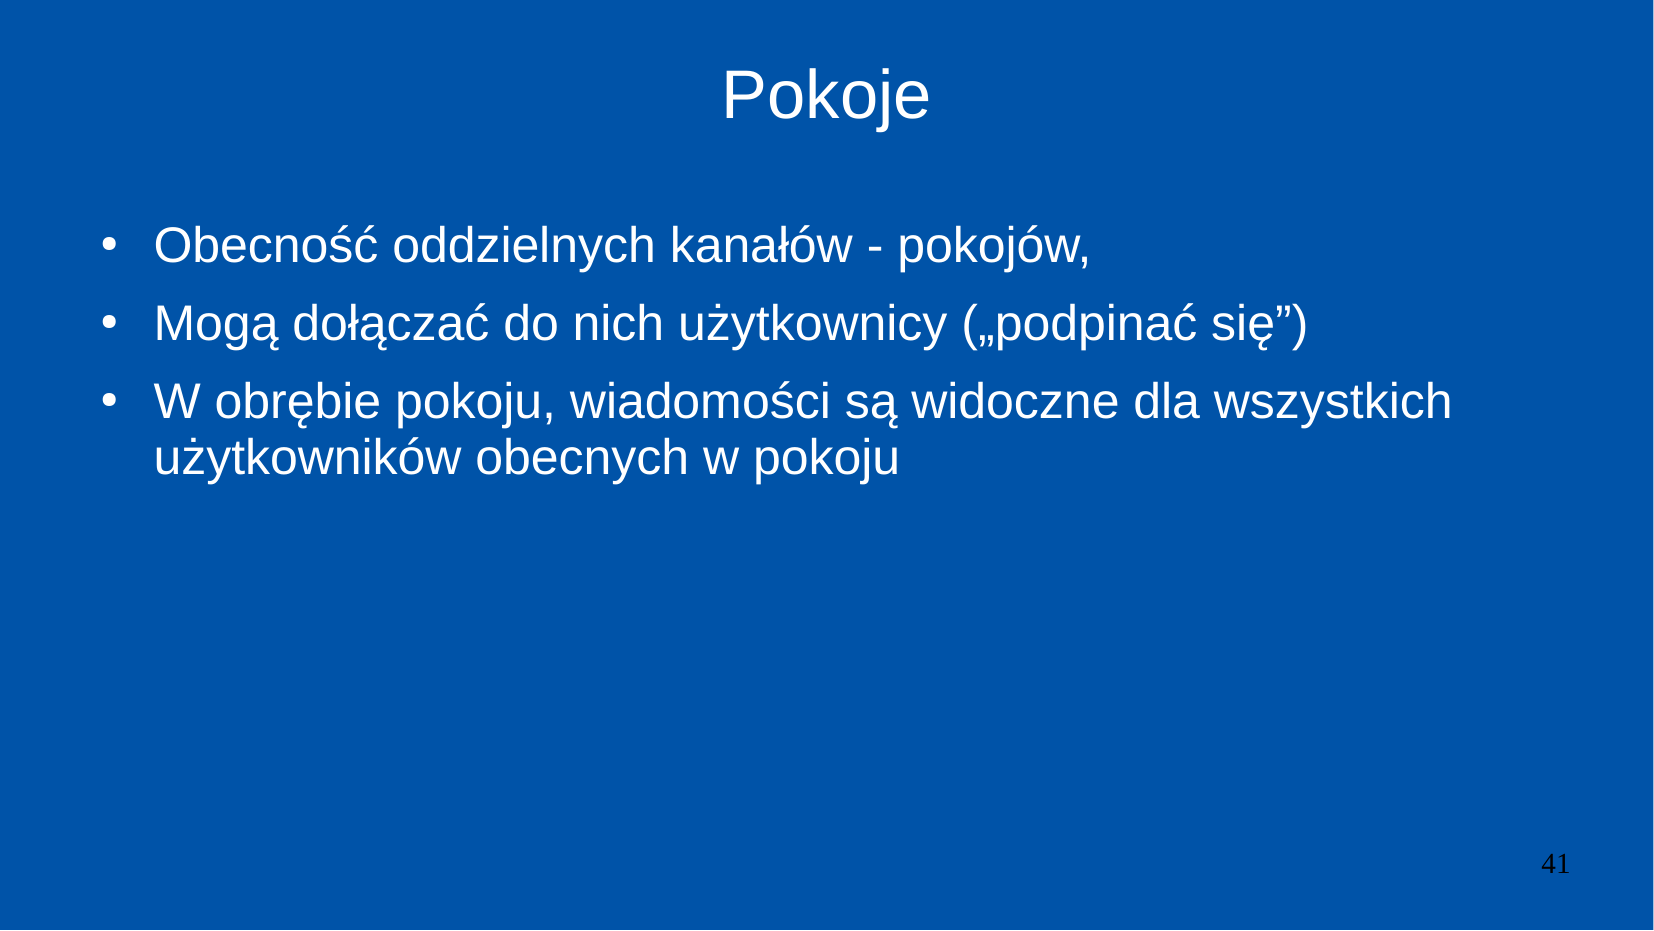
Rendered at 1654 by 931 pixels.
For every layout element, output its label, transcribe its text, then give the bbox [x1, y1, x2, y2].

title Pokoje [389, 35, 1264, 154]
list Obecność oddzielnych kanałów - pokojów, Mogą dołączać do nich użytkownicy („podpinać się”) W obrębie pokoju, wiadomości są widoczne dla wszystkich użytkowników obecnych w pokoju [82, 217, 1571, 758]
